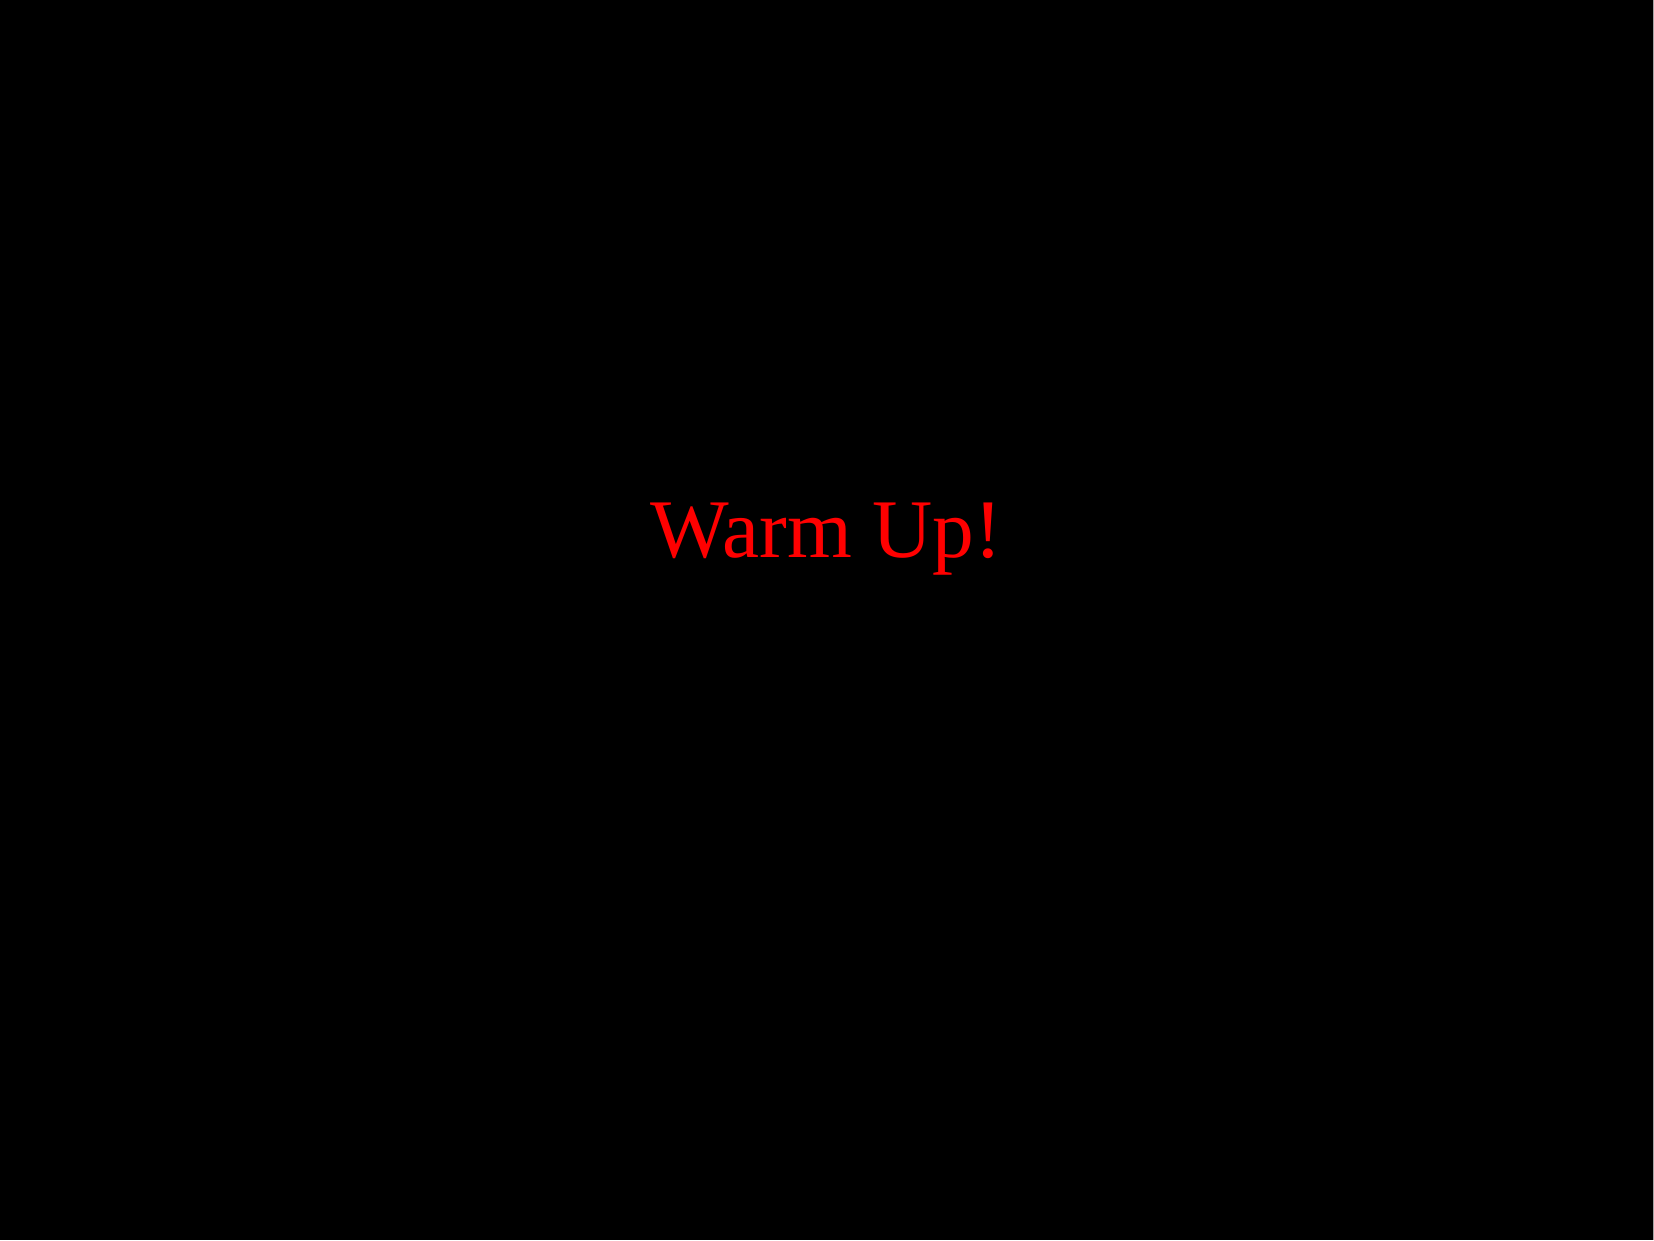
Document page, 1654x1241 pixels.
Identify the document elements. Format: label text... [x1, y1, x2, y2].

subtitle Warm Up! [82, 49, 1571, 1010]
